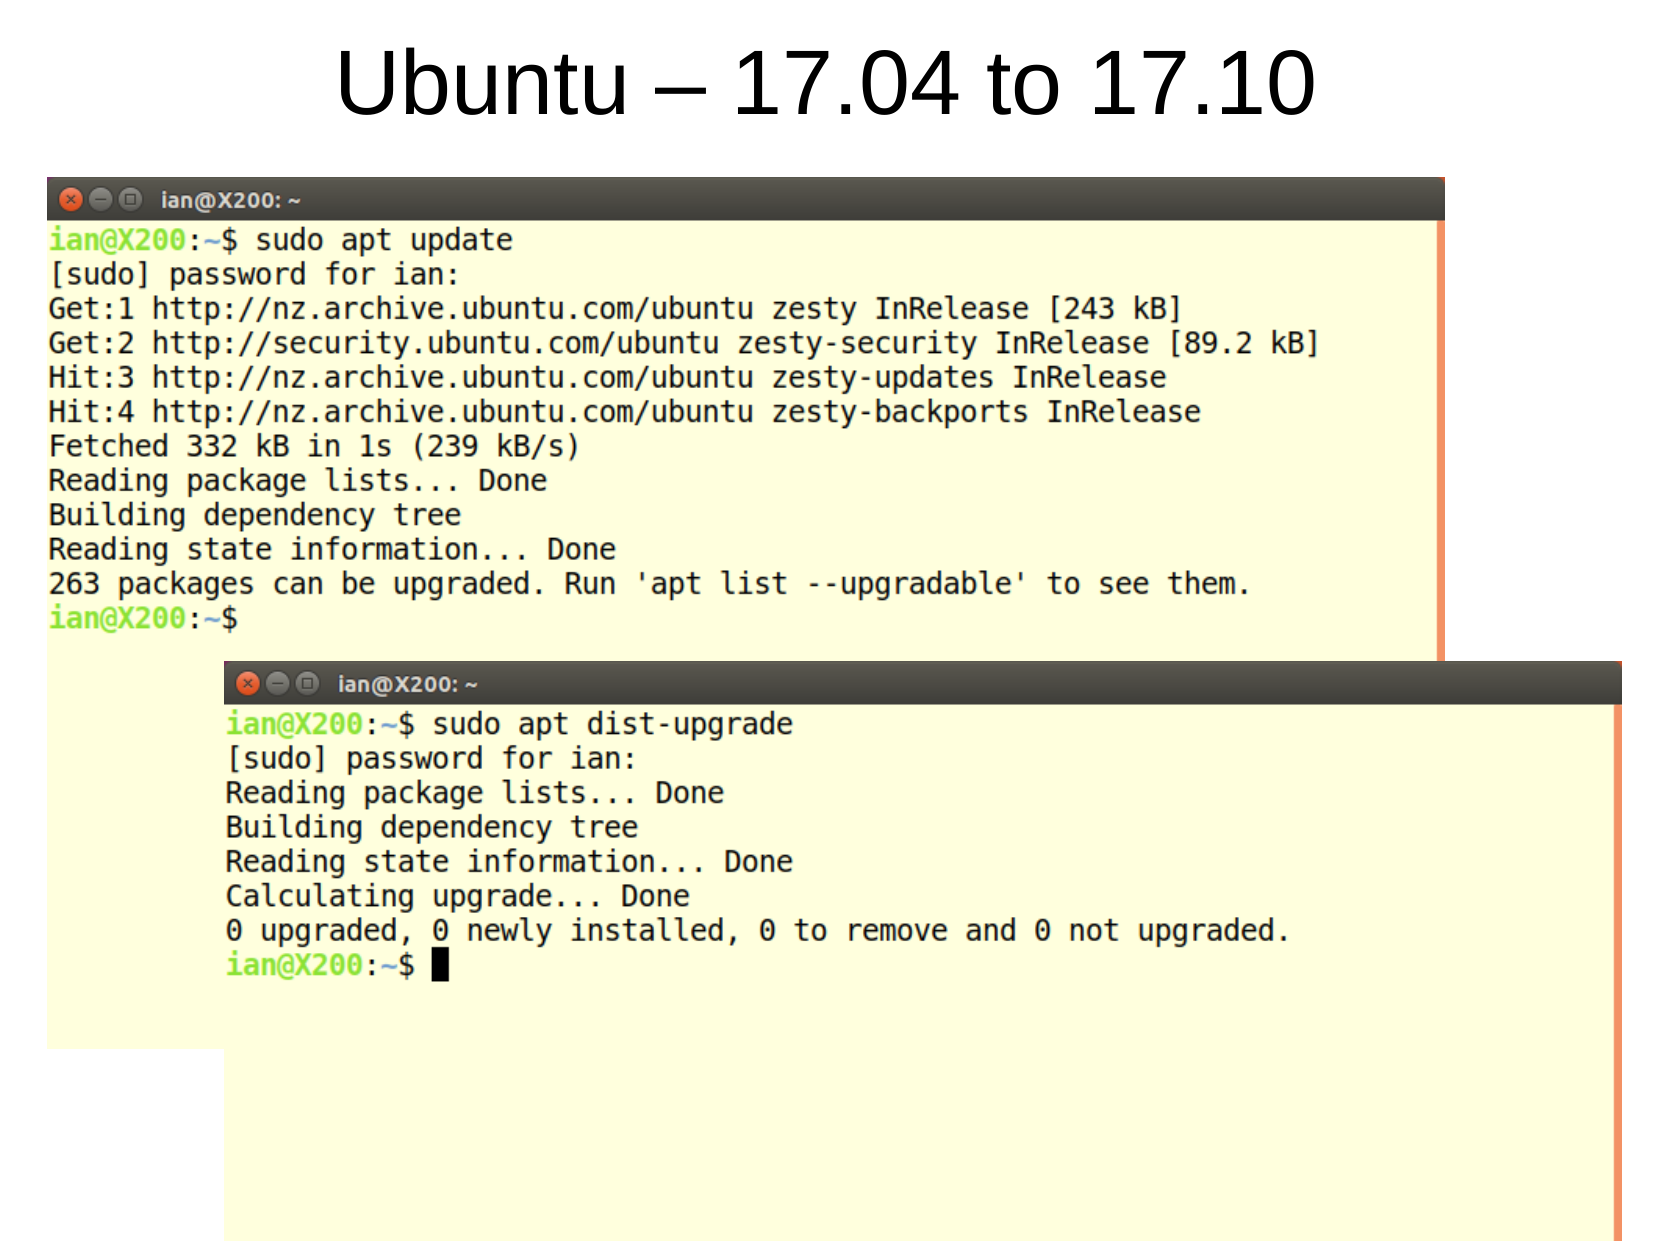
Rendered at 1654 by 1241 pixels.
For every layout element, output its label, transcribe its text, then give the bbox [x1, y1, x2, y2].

picture [47, 177, 1622, 1241]
title Ubuntu – 17.04 to 17.10 [82, 31, 1571, 134]
